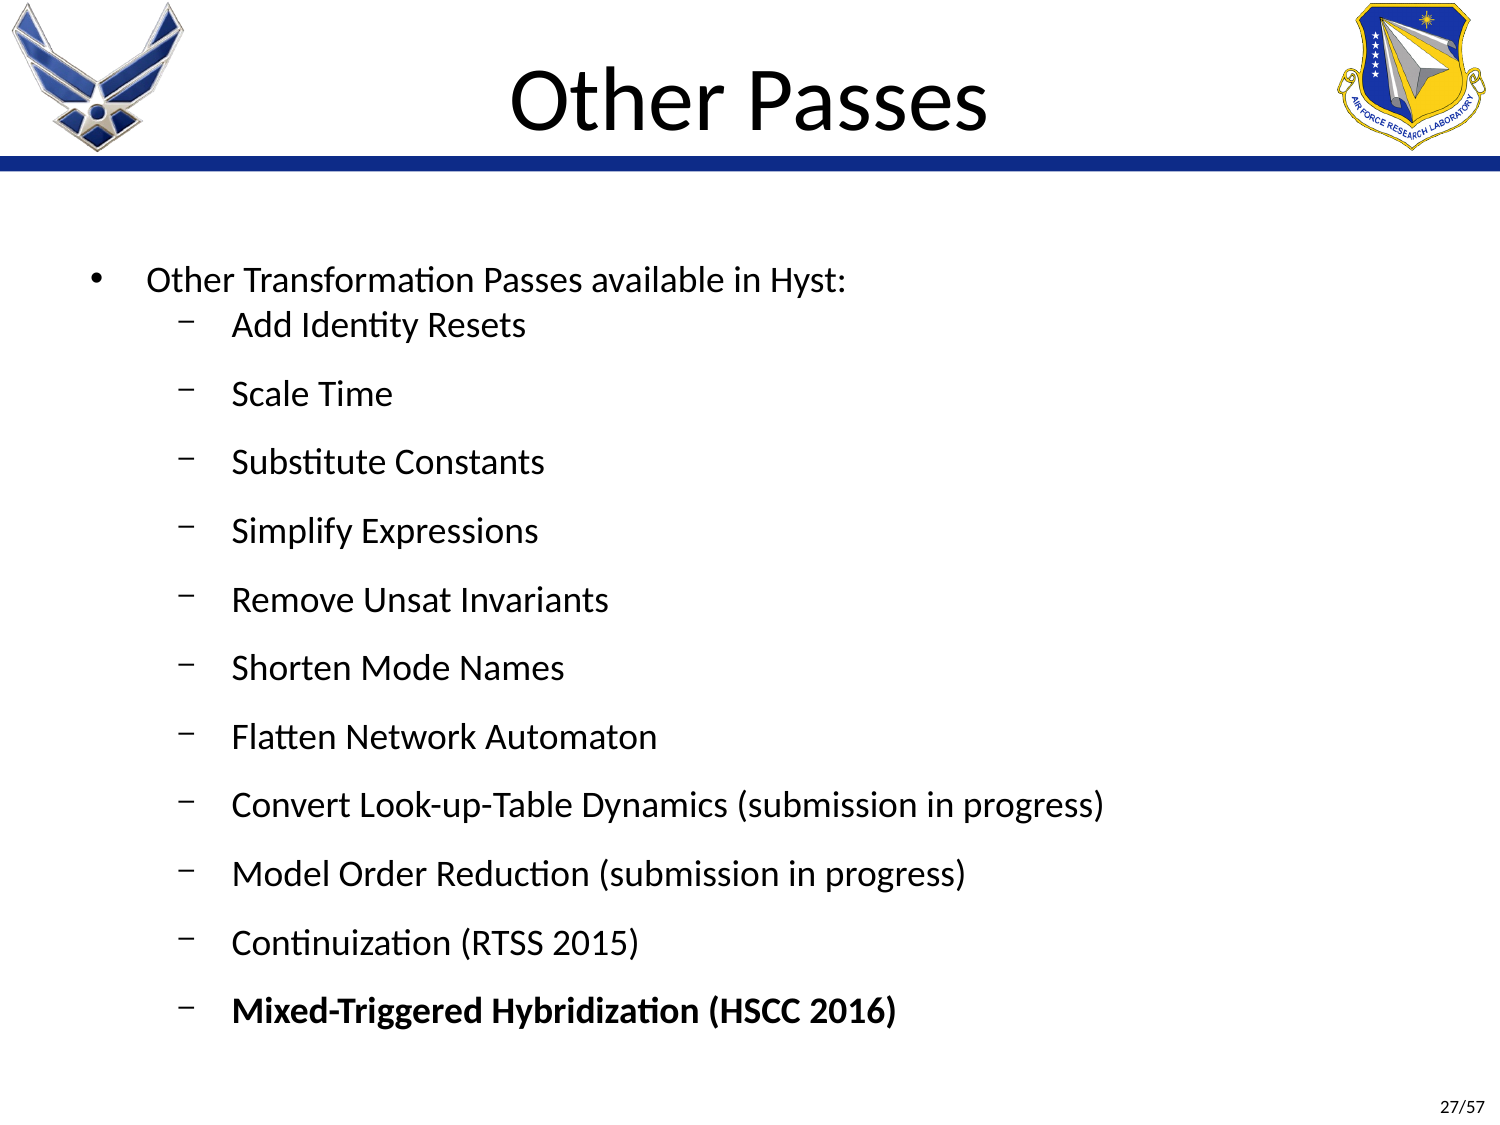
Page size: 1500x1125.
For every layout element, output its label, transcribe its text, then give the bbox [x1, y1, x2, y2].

title Other Passes [75, 0, 1425, 188]
list Other Transformation Passes available in Hyst: Add Identity Resets Scale Time Substitute Constants Simplify Expressions Remove Unsat Invariants Shorten Mode Names Flatten Network Automaton Convert Look-up-Table Dynamics (submission in progress) Model Order Reduction (submission in progress) Continuization (RTSS 2015) Mixed-Triggered Hybridization (HSCC 2016) [75, 247, 1425, 991]
picture [1425, 3, 1486, 151]
picture [2, 0, 75, 156]
